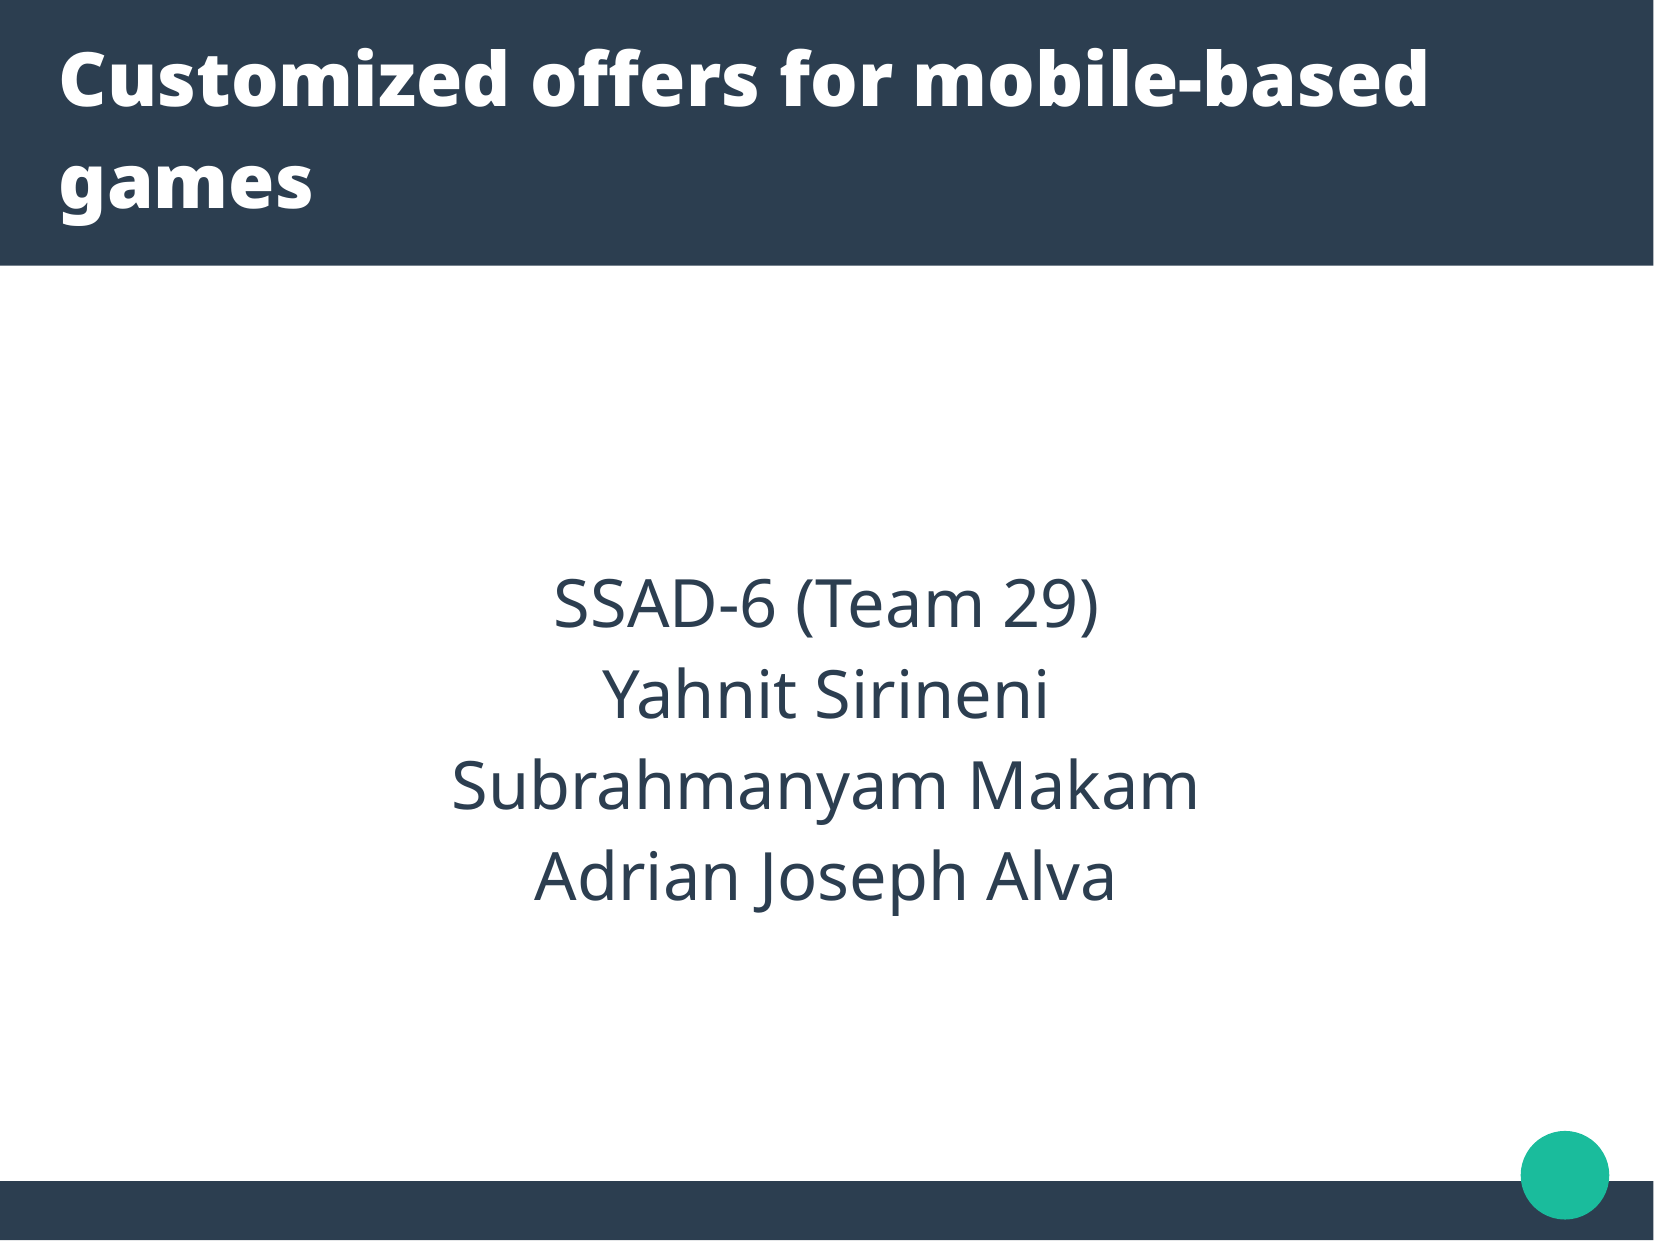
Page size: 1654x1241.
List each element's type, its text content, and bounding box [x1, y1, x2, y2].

title Customized offers for mobile-based games [59, 40, 1595, 216]
subtitle SSAD-6 (Team 29) Yahnit Sirineni Subrahmanyam Makam Adrian Joseph Alva [59, 324, 1595, 1152]
